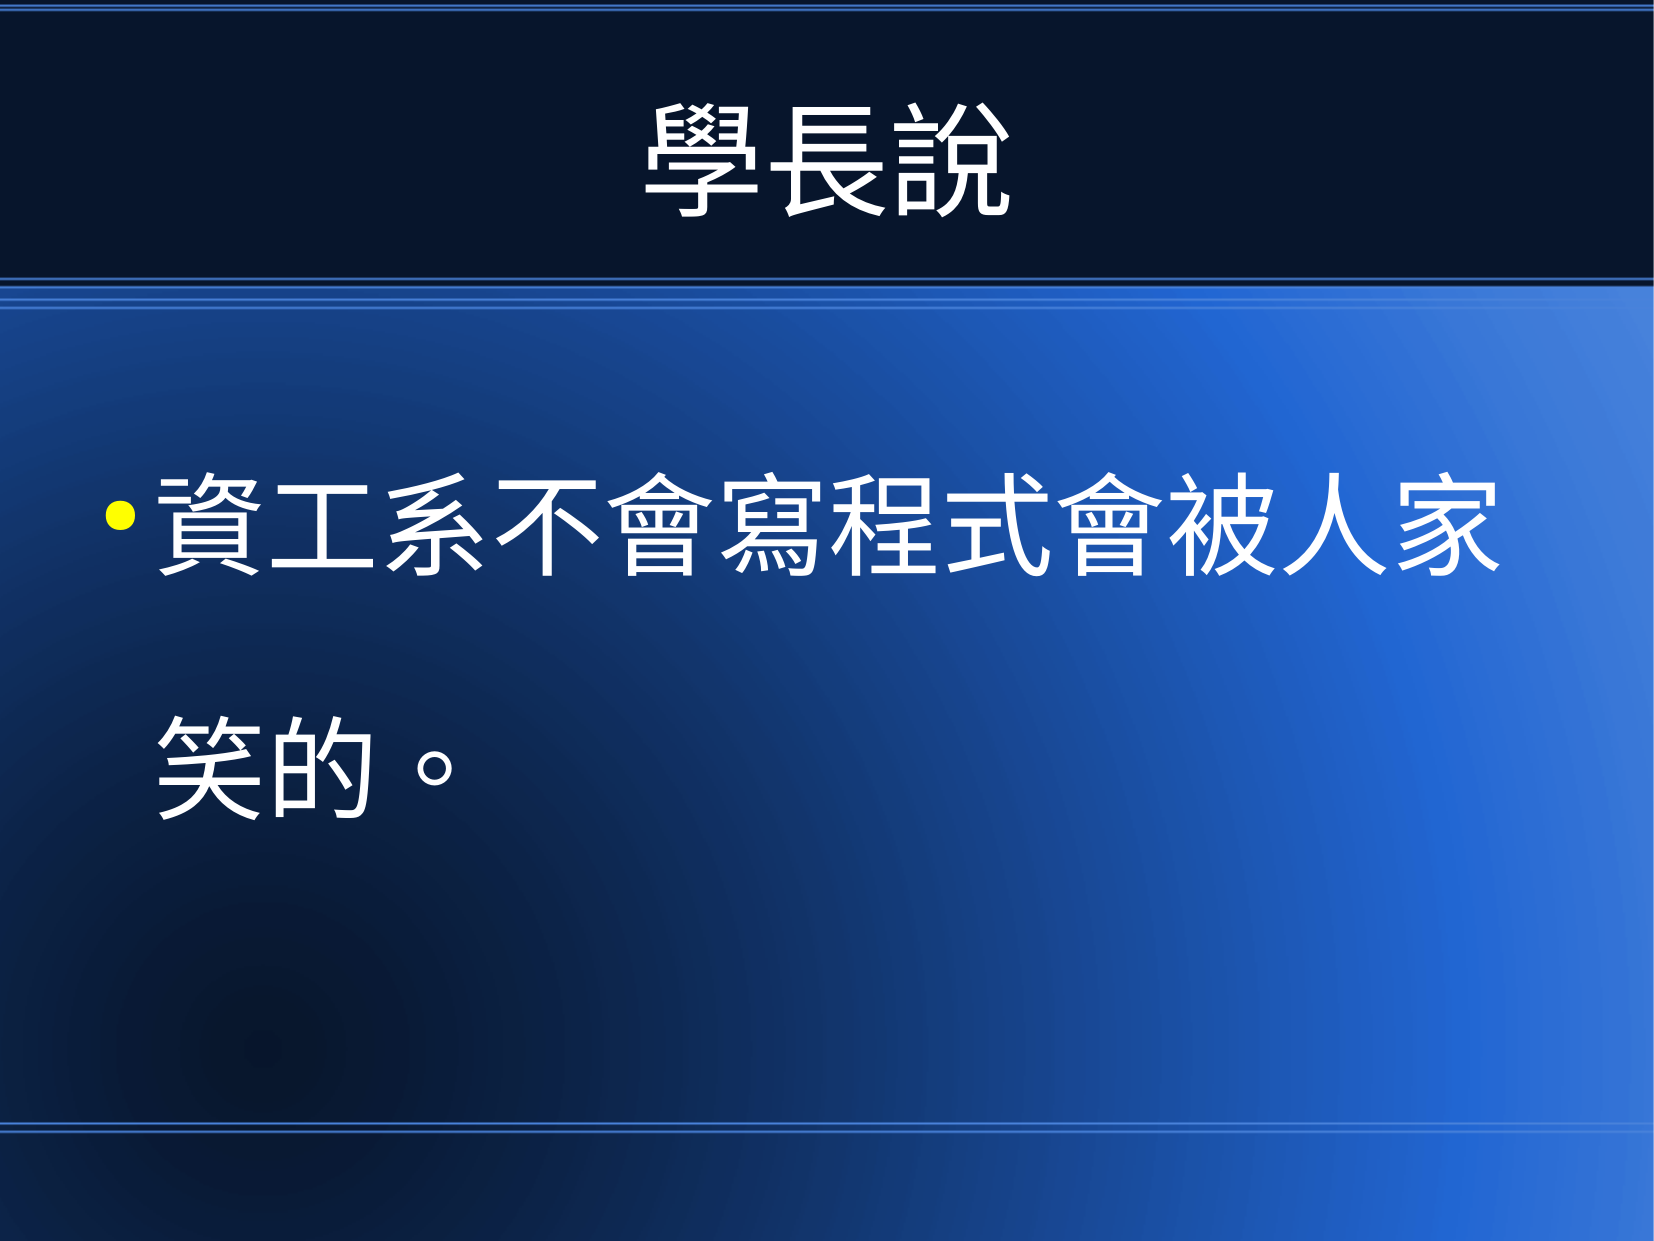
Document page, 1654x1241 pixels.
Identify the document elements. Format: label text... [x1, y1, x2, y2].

picture [0, 0, 1654, 1241]
list 資工系不會寫程式會被人家笑的。 [82, 355, 1571, 1241]
title 學長說 [82, 49, 1571, 257]
